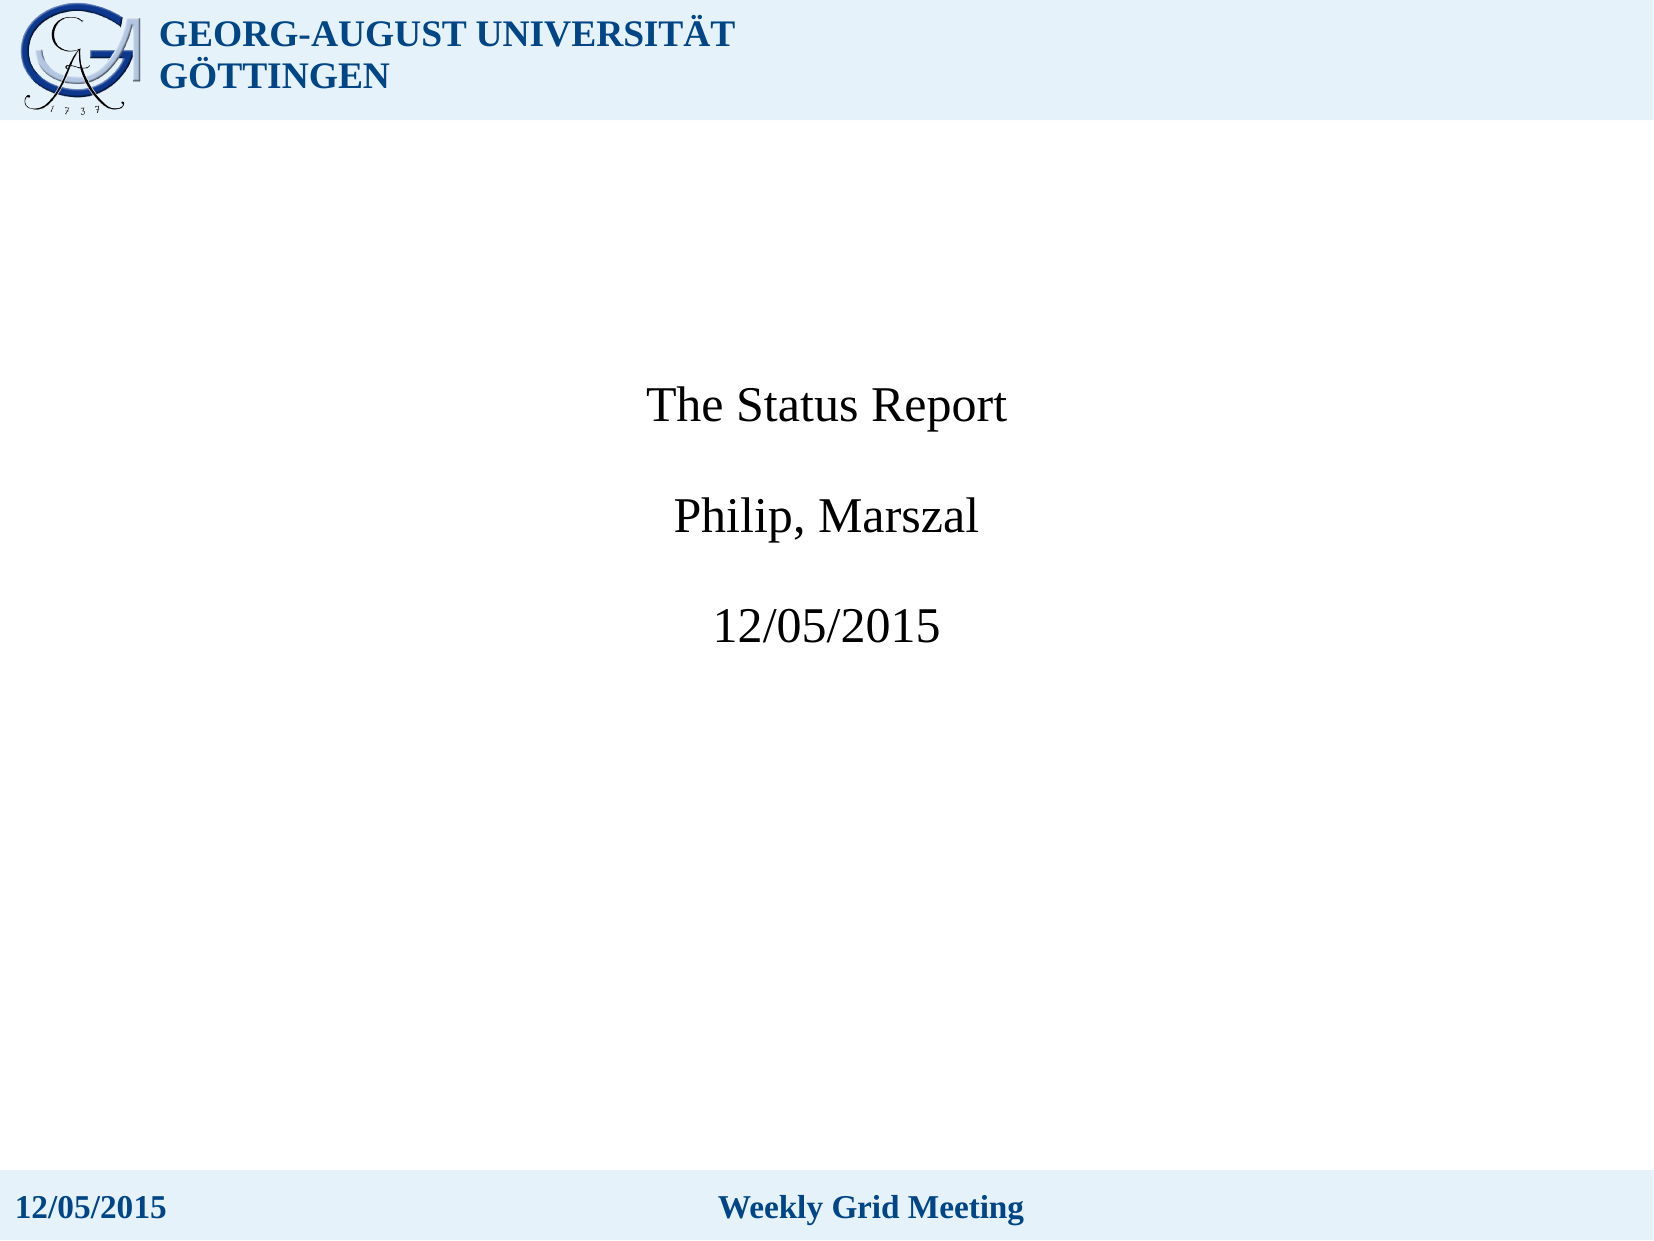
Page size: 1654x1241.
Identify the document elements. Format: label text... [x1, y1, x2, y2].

text_box Weekly Grid Meeting [212, 1181, 1531, 1236]
text_box [0, 1170, 1654, 1241]
text_box 12/05/2015 [0, 1181, 211, 1236]
text_box The Status Report Philip, Marszal 12/05/2015 [0, 369, 1654, 778]
text_box [151, 0, 1654, 121]
text_box GEORG-AUGUST UNIVERSITÄT GÖTTINGEN [144, 5, 790, 105]
picture [3, 0, 151, 121]
